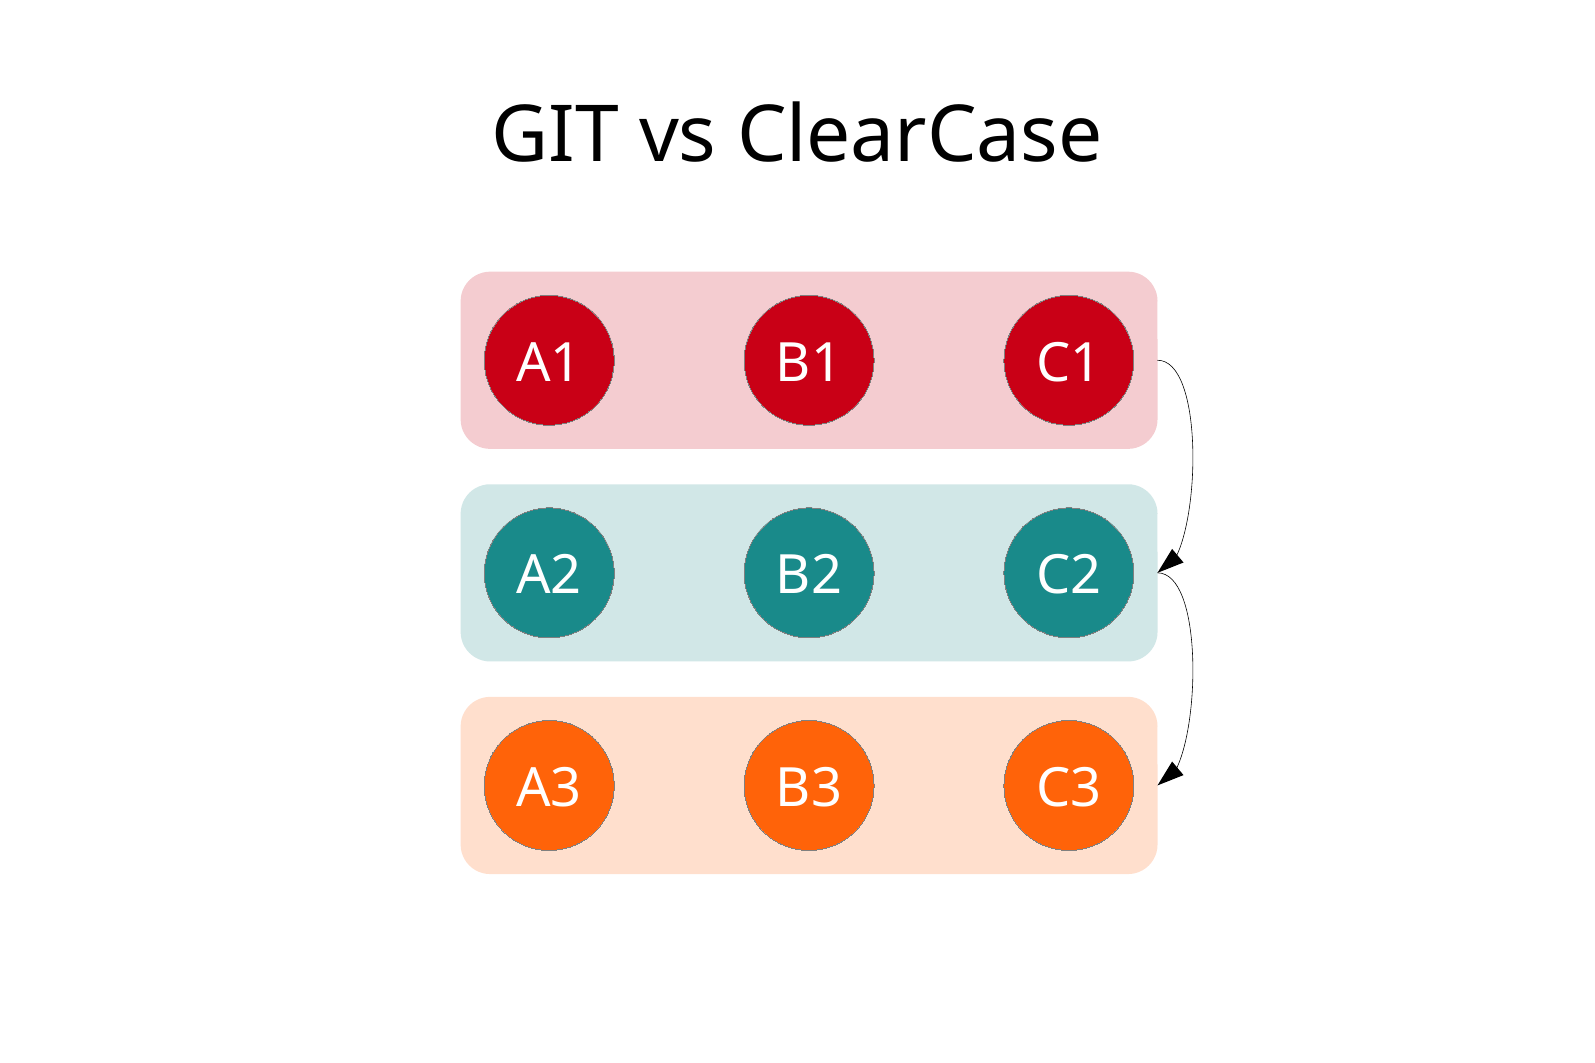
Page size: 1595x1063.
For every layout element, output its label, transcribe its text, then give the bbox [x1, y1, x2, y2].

text_box B3 [744, 720, 875, 851]
text_box [460, 271, 1158, 449]
text_box A1 [484, 295, 615, 426]
text_box A2 [484, 507, 615, 638]
text_box [460, 696, 1158, 875]
text_box [460, 484, 1158, 662]
text_box A3 [484, 720, 615, 851]
text_box C1 [1003, 295, 1134, 426]
text_box B2 [744, 507, 875, 638]
title GIT vs ClearCase [79, 42, 1515, 220]
text_box C2 [1003, 507, 1134, 638]
text_box C3 [1003, 720, 1134, 851]
text_box B1 [744, 295, 875, 426]
